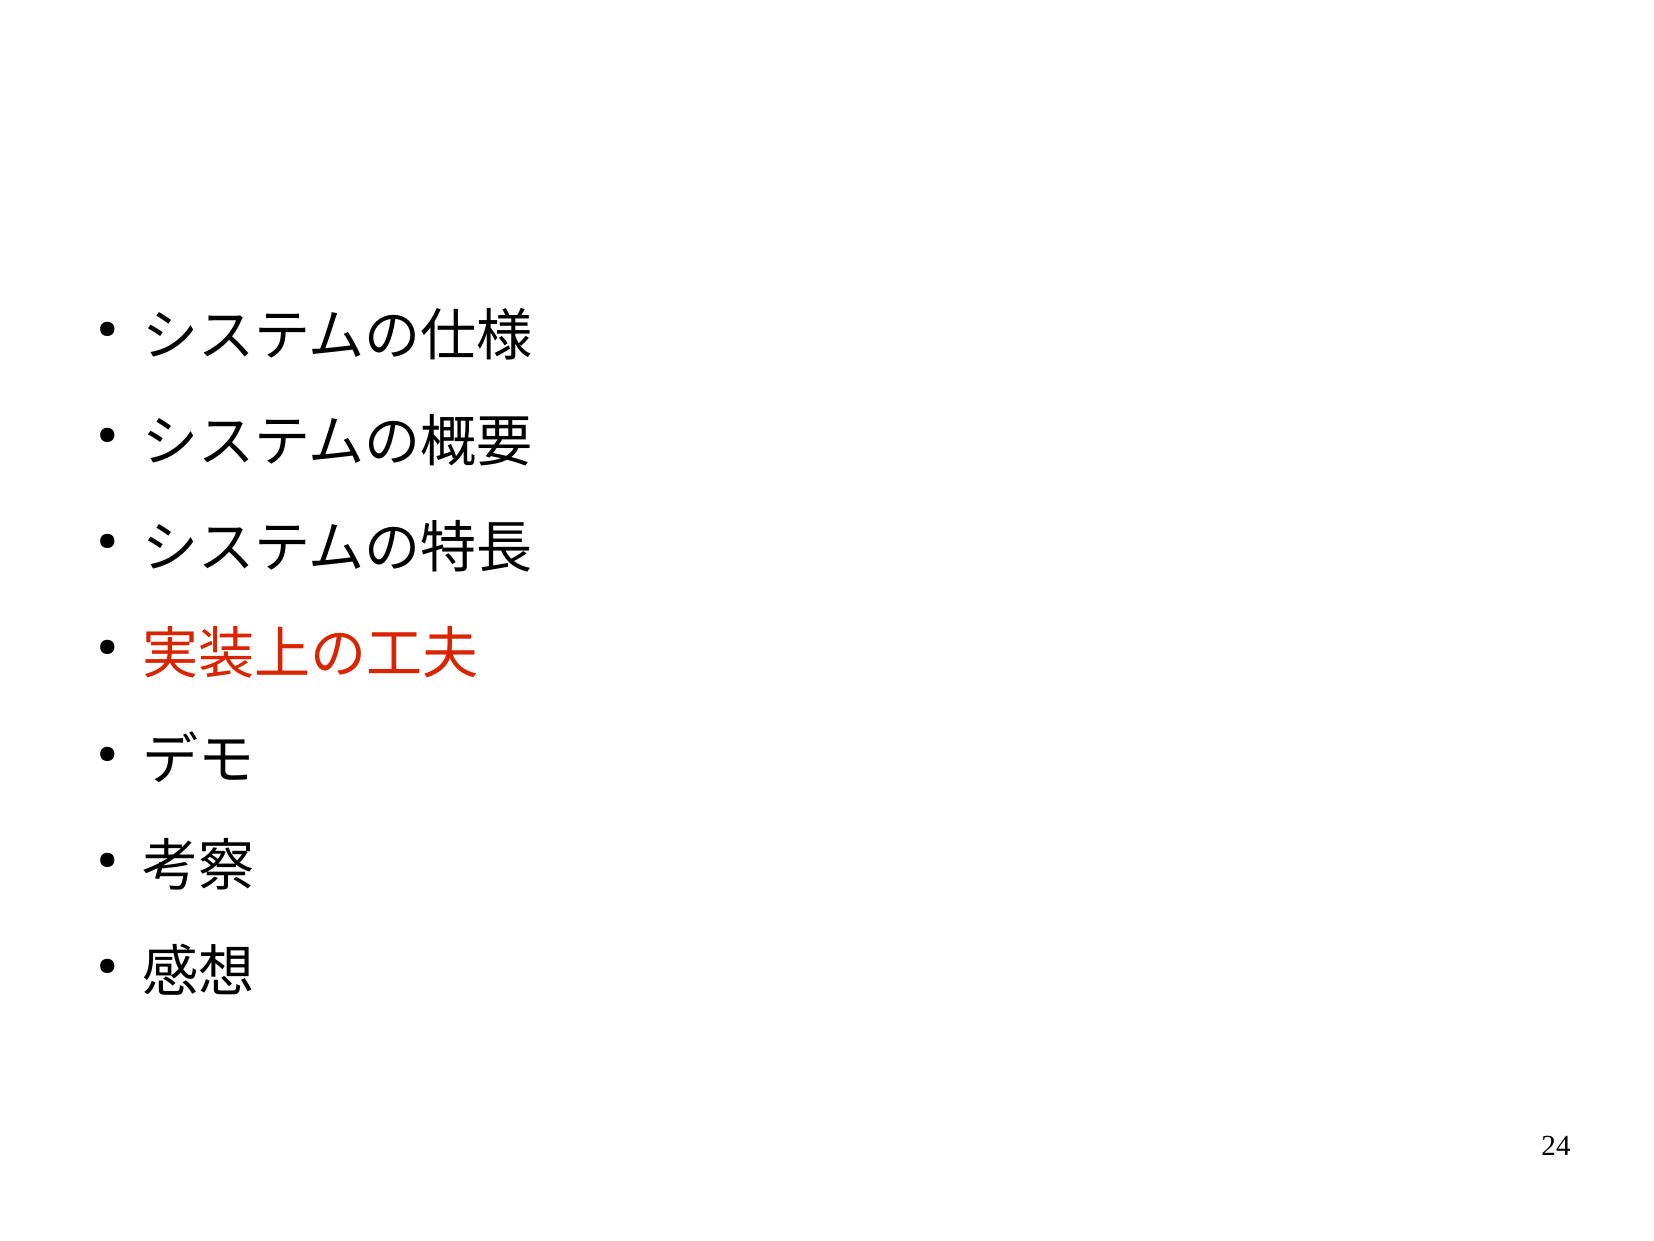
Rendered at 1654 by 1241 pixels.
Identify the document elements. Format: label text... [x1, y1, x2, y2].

list システムの仕様 システムの概要 システムの特長 実装上の工夫 デモ 考察 感想 [82, 290, 1538, 1010]
